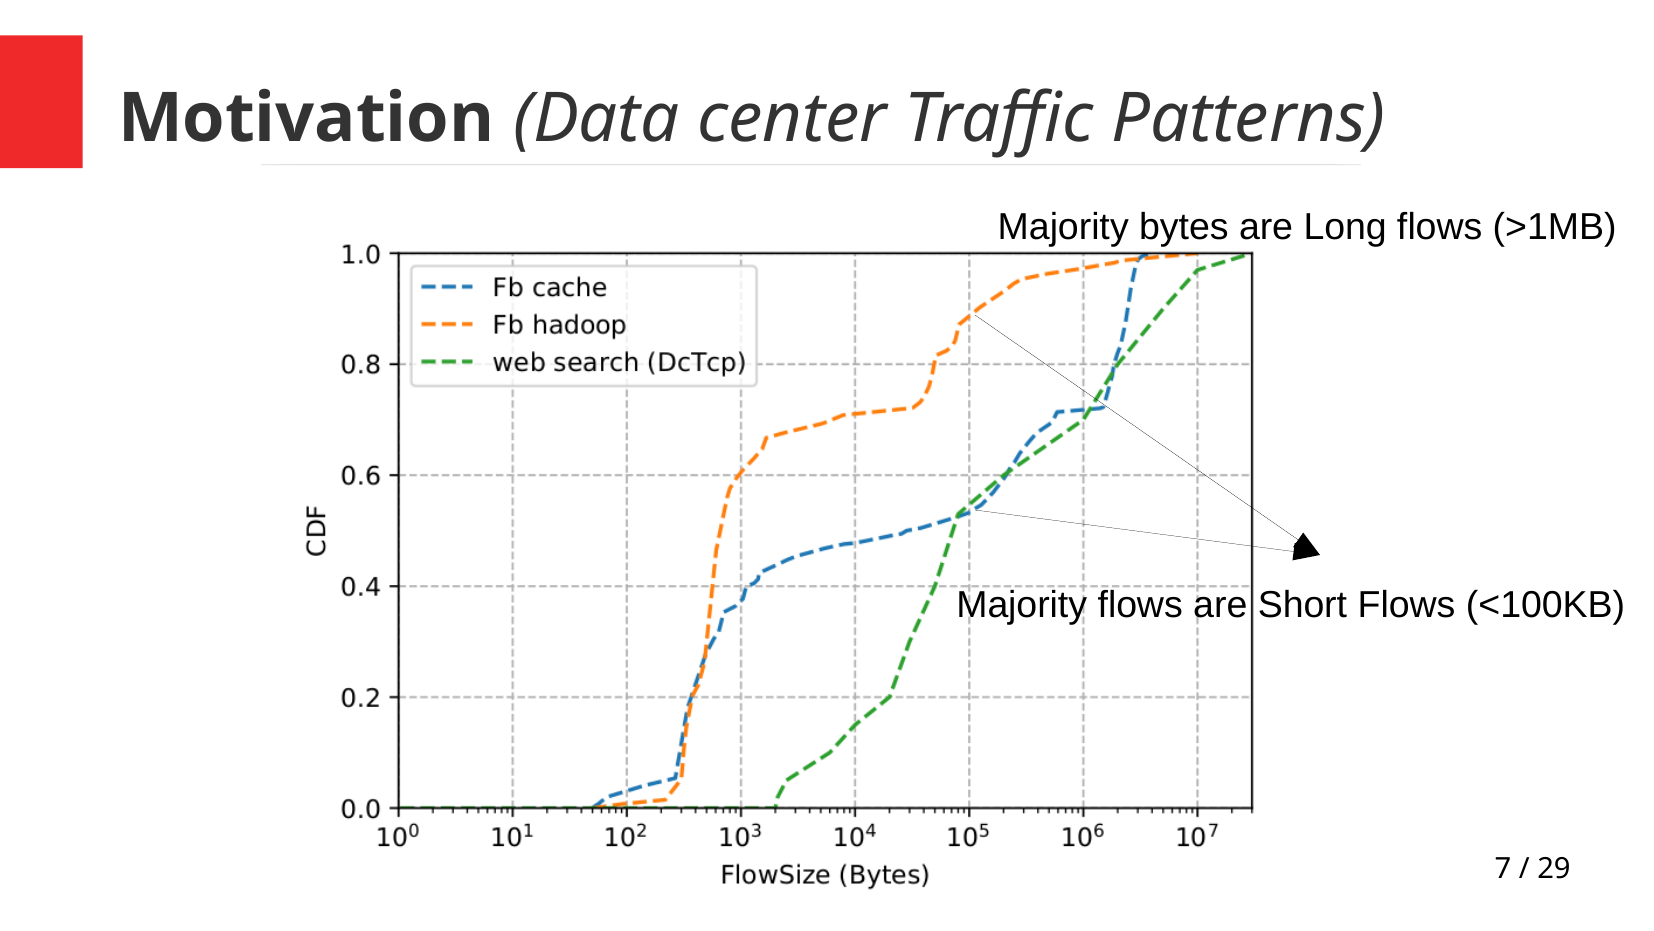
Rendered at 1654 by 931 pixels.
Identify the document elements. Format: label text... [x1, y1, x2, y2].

text_box Majority bytes are Long flows (>1MB) [982, 197, 1632, 255]
picture [261, 164, 1361, 901]
text_box Majority flows are Short Flows (<100KB) [941, 575, 1641, 633]
title Motivation (Data center Traffic Patterns) [118, 36, 1571, 193]
